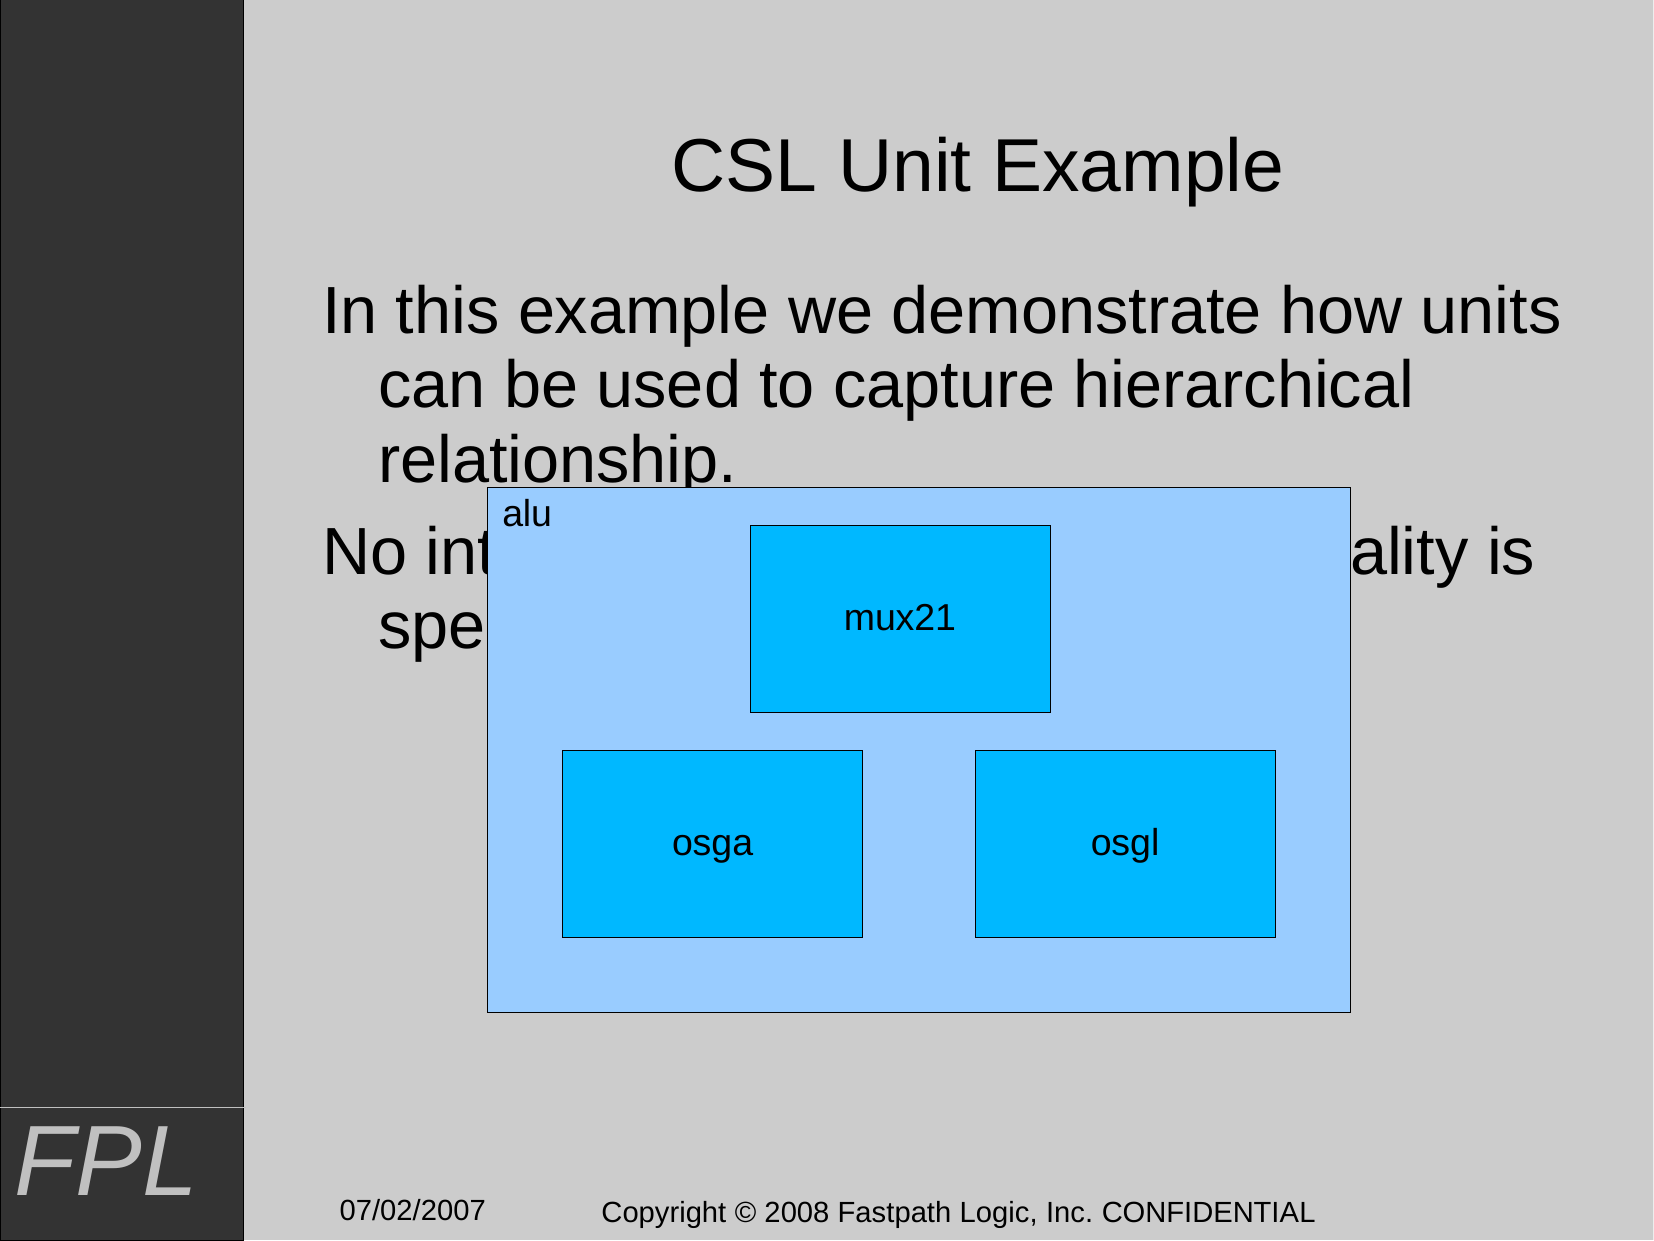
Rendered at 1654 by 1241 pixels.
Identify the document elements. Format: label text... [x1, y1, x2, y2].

title CSL Unit Example [427, 57, 1530, 272]
text_box osga [562, 750, 863, 938]
text_box mux21 [750, 525, 1051, 713]
list In this example we demonstrate how units can be used to capture hierarchical relationship. No interconnection and no functionality is specified for the units. [322, 272, 1635, 1179]
text_box osgl [975, 750, 1276, 938]
text_box alu [487, 487, 1351, 1013]
